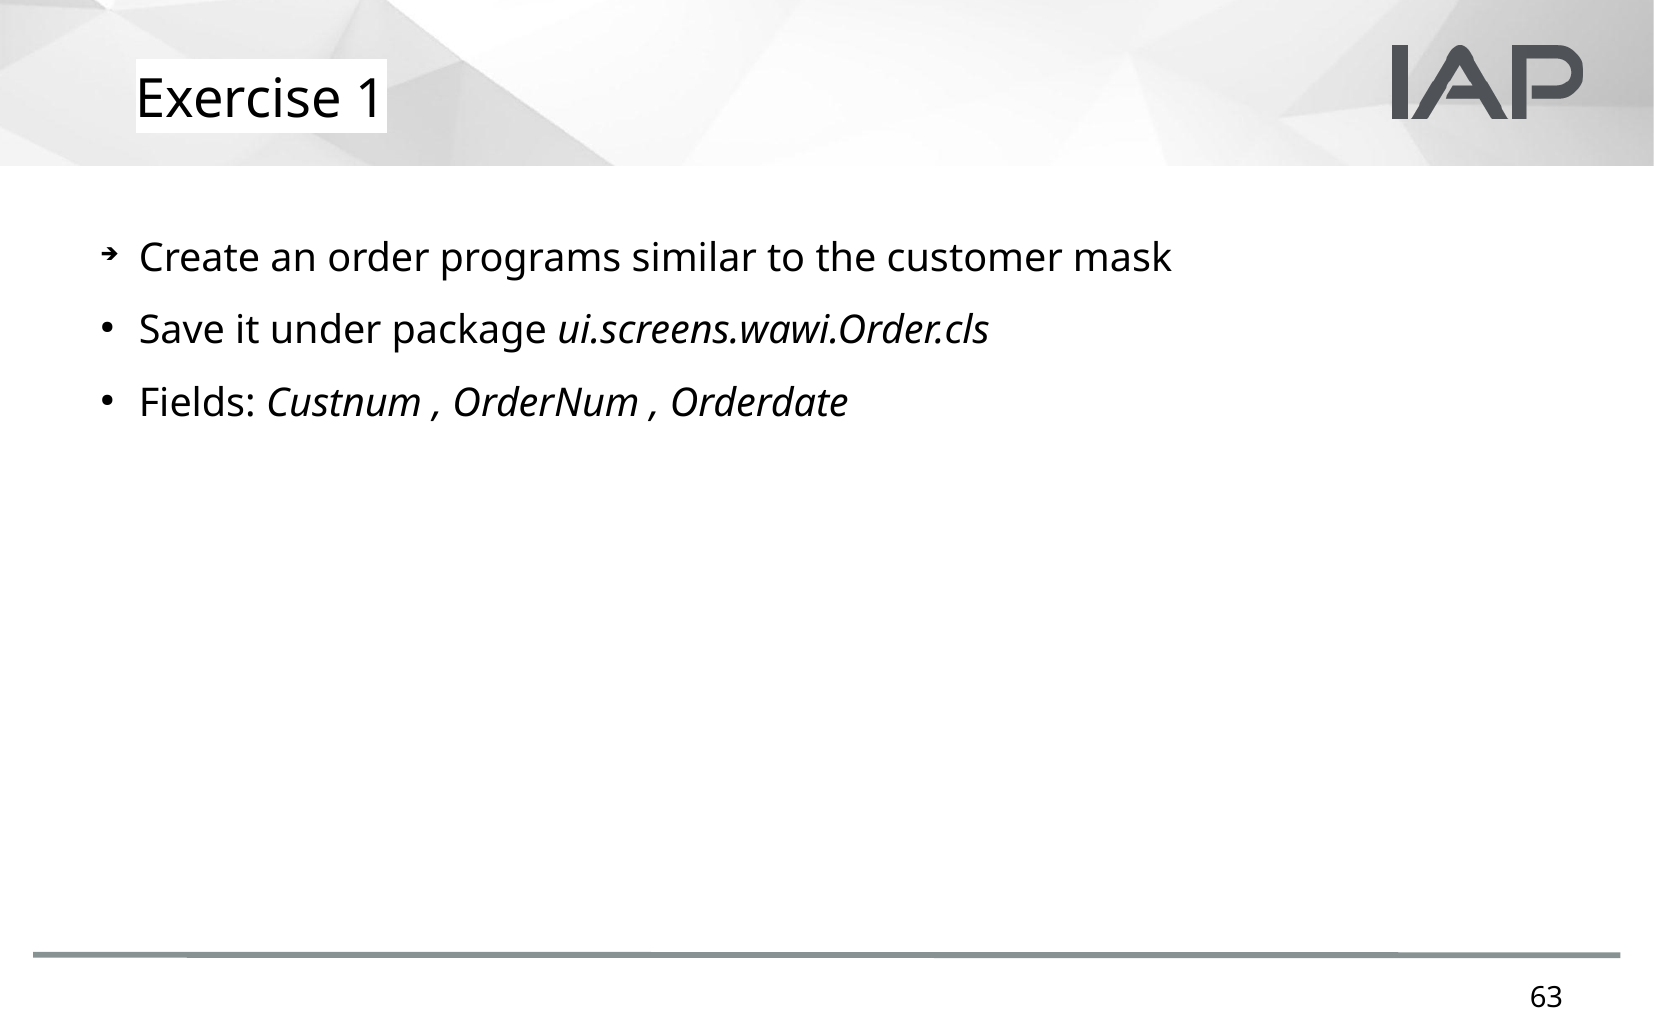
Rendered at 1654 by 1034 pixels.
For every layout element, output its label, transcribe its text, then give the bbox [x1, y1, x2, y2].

picture [0, 0, 1654, 166]
title Exercise 1 [135, 41, 1264, 152]
list Create an order programs similar to the customer mask Save it under package ui.screens.wawi.Order.cls Fields: Custnum , OrderNum , Orderdate [82, 221, 1571, 916]
